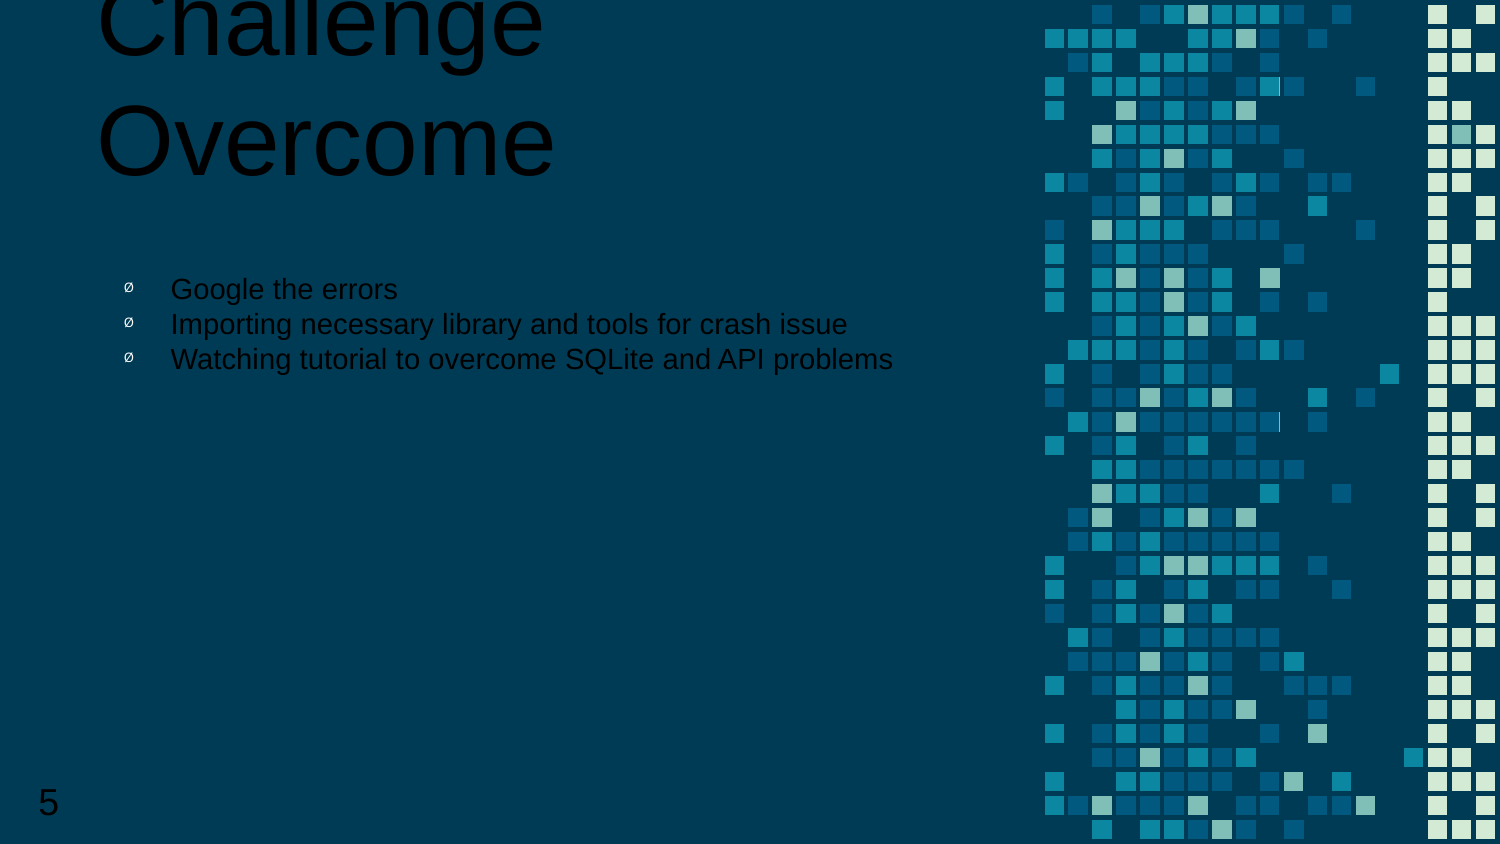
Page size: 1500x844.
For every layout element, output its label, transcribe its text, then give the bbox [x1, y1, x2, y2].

text_box Google the errors Importing necessary library and tools for crash issue Watching tutorial to overcome SQLite and API problems [108, 262, 910, 383]
title Challenge Overcome [81, 102, 968, 211]
slide_number <number> [23, 767, 114, 833]
